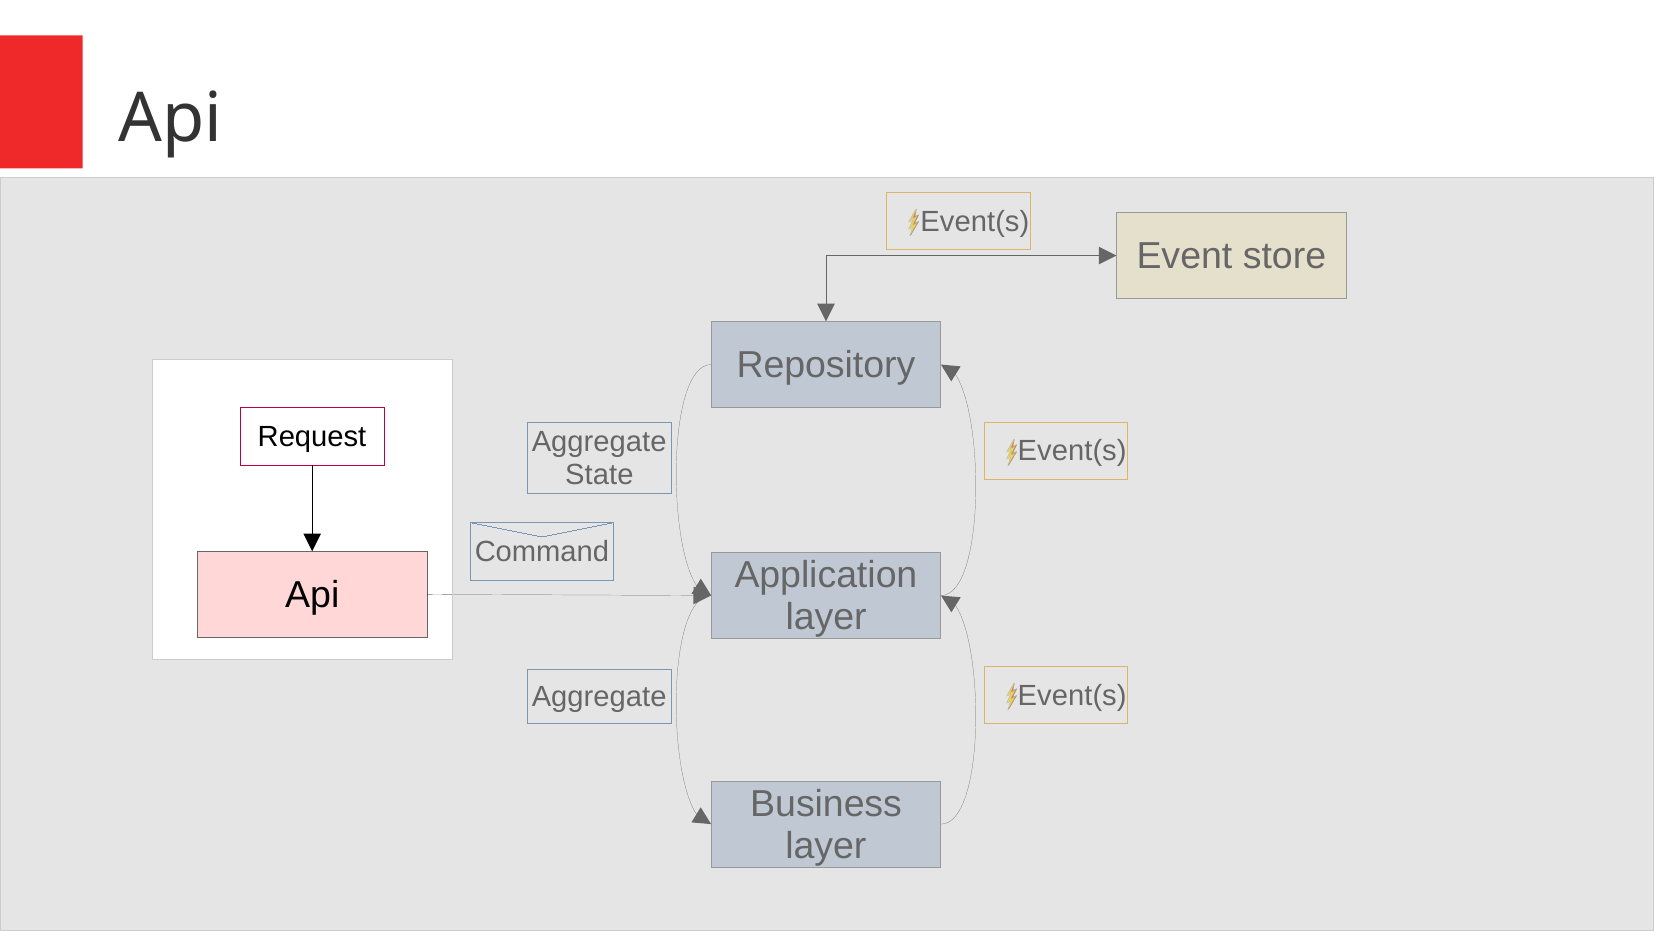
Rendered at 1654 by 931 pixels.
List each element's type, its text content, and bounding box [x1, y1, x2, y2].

text_box Api [197, 551, 428, 638]
text_box [0, 177, 1654, 931]
text_box Request [240, 407, 385, 466]
title Api [118, 37, 1571, 177]
